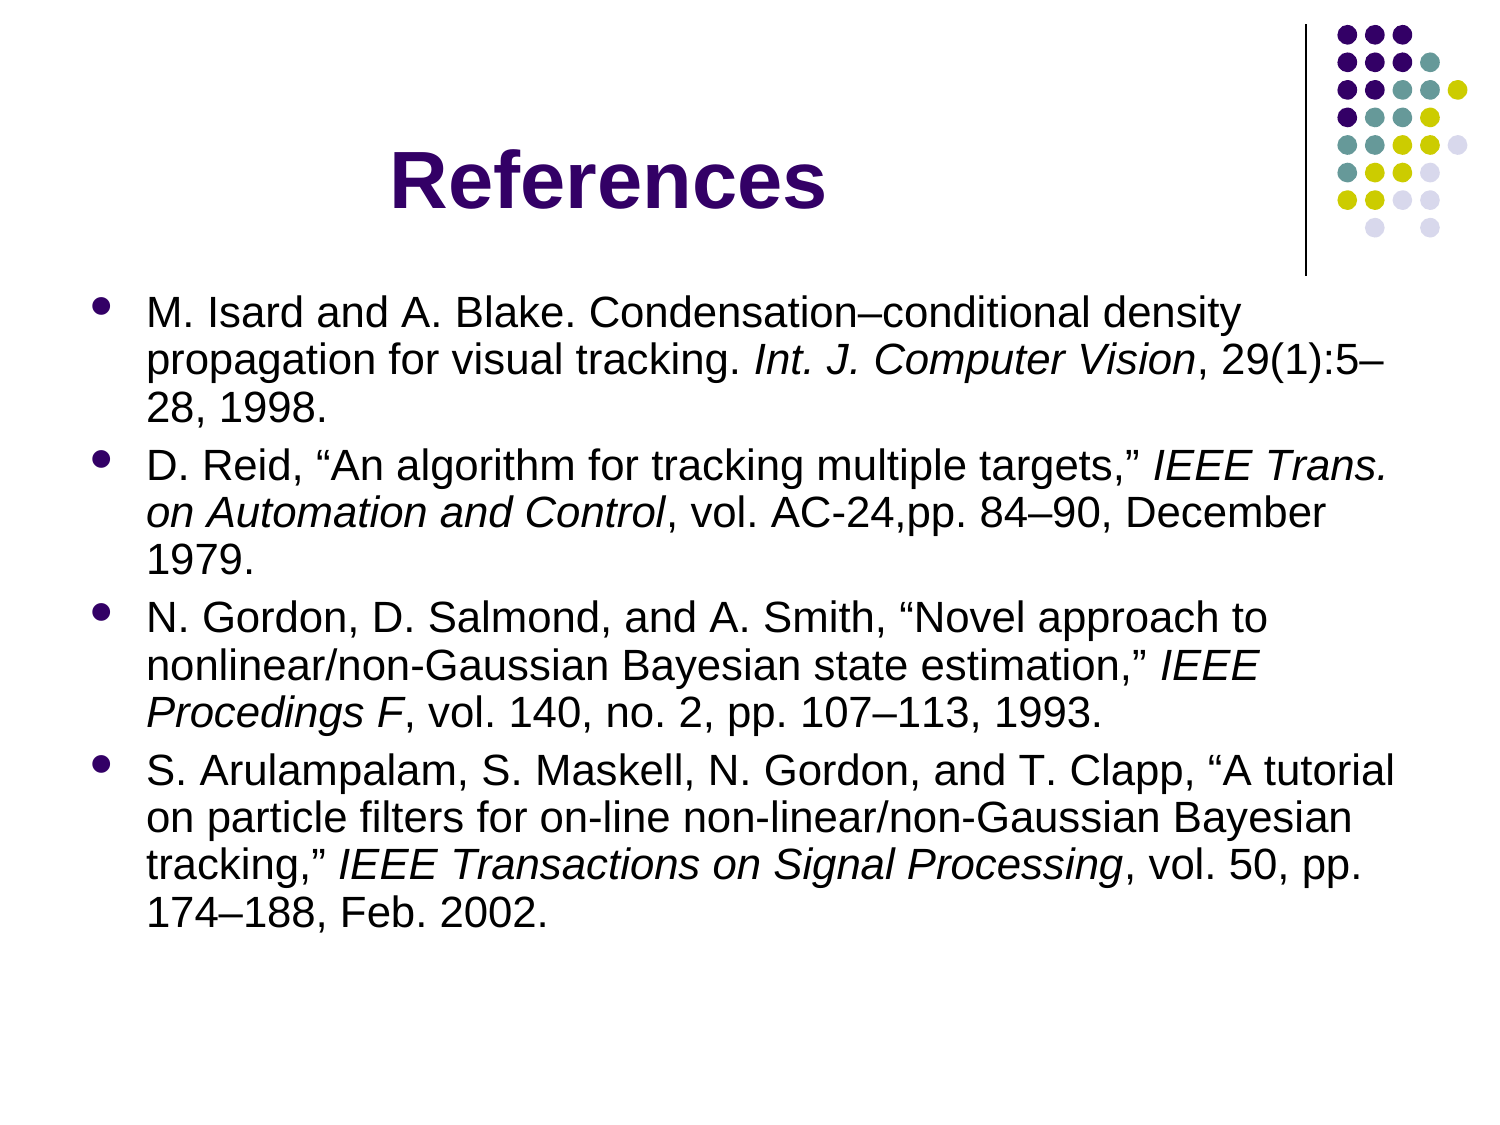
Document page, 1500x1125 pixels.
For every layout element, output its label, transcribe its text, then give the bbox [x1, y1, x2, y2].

title References [74, 20, 1313, 233]
list M. Isard and A. Blake. Condensation–conditional density propagation for visual tracking. Int. J. Computer Vision, 29(1):5–28, 1998. D. Reid, “An algorithm for tracking multiple targets,” IEEE Trans. on Automation and Control, vol. AC-24,pp. 84–90, December 1979. N. Gordon, D. Salmond, and A. Smith, “Novel approach to nonlinear/non-Gaussian Bayesian state estimation,” IEEE Procedings F, vol. 140, no. 2, pp. 107–113, 1993. S. Arulampalam, S. Maskell, N. Gordon, and T. Clapp, “A tutorial on particle filters for on-line non-linear/non-Gaussian Bayesian tracking,” IEEE Transactions on Signal Processing, vol. 50, pp. 174–188, Feb. 2002. [75, 282, 1426, 1006]
